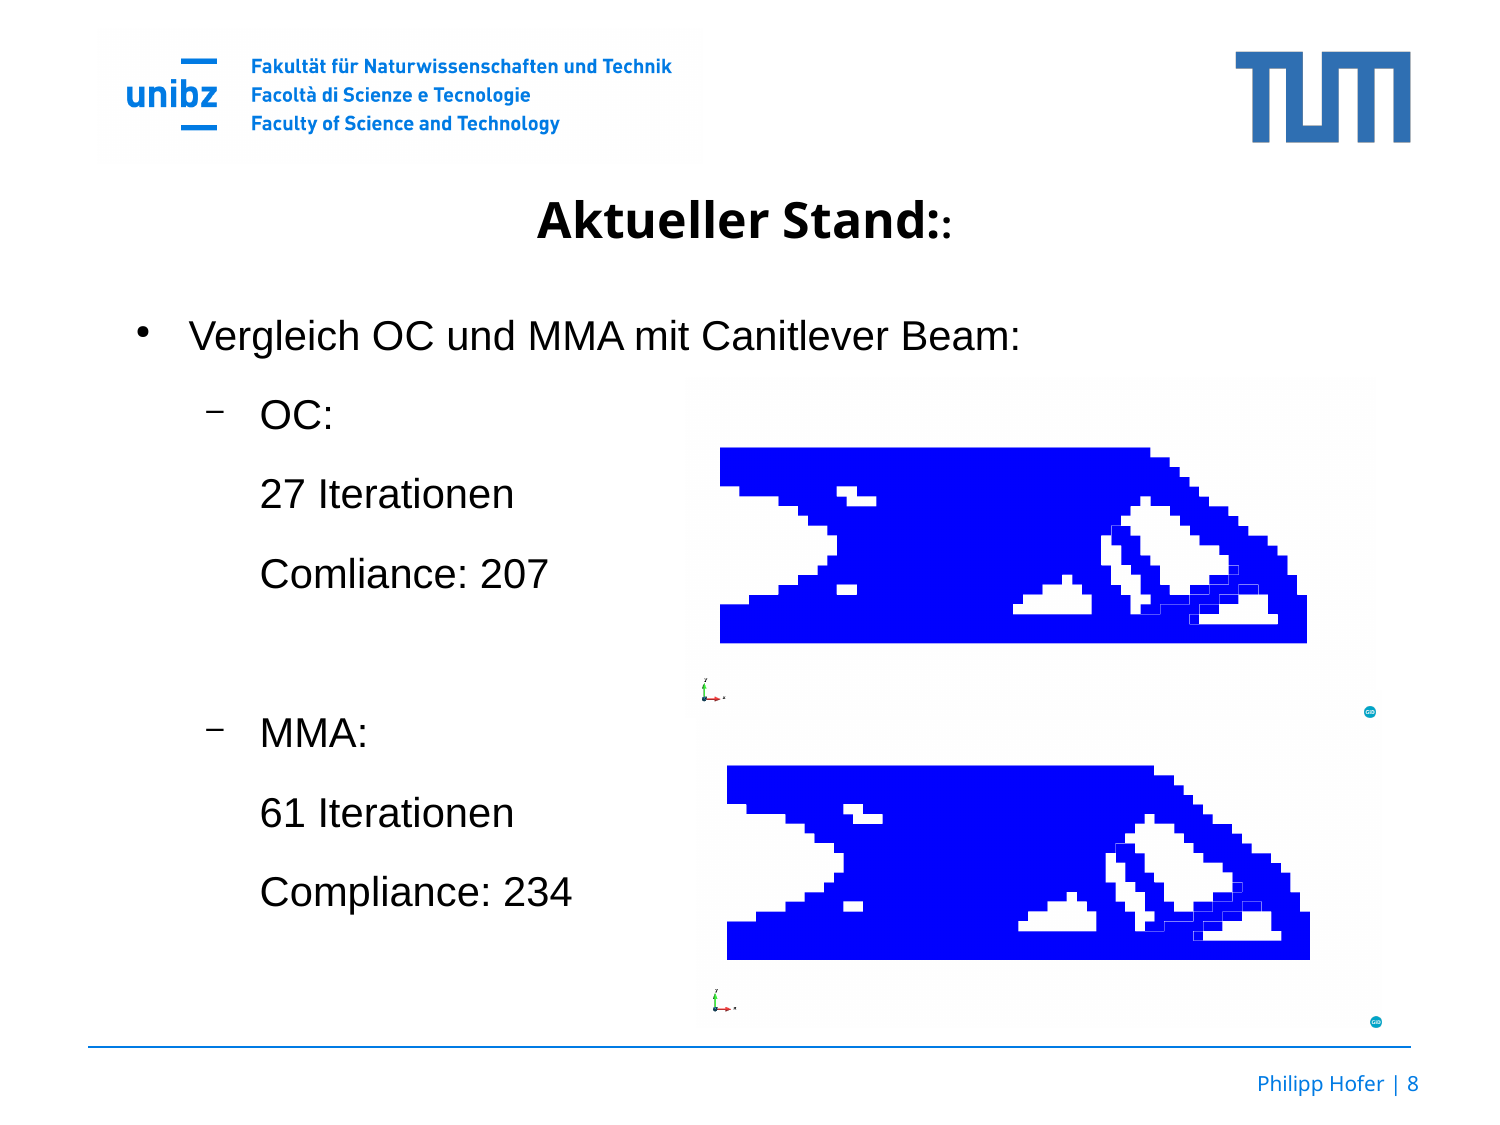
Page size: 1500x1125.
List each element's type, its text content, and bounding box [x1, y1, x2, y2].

picture [1145, 0, 1500, 233]
text_box Aktueller Stand:: [103, 137, 1397, 300]
picture [685, 377, 1382, 1028]
text_box Vergleich OC und MMA mit Canitlever Beam: OC: 27 Iterationen Comliance: 207 MMA: 61 Iterationen Compliance: 234 [103, 221, 1335, 957]
picture [97, 28, 703, 164]
